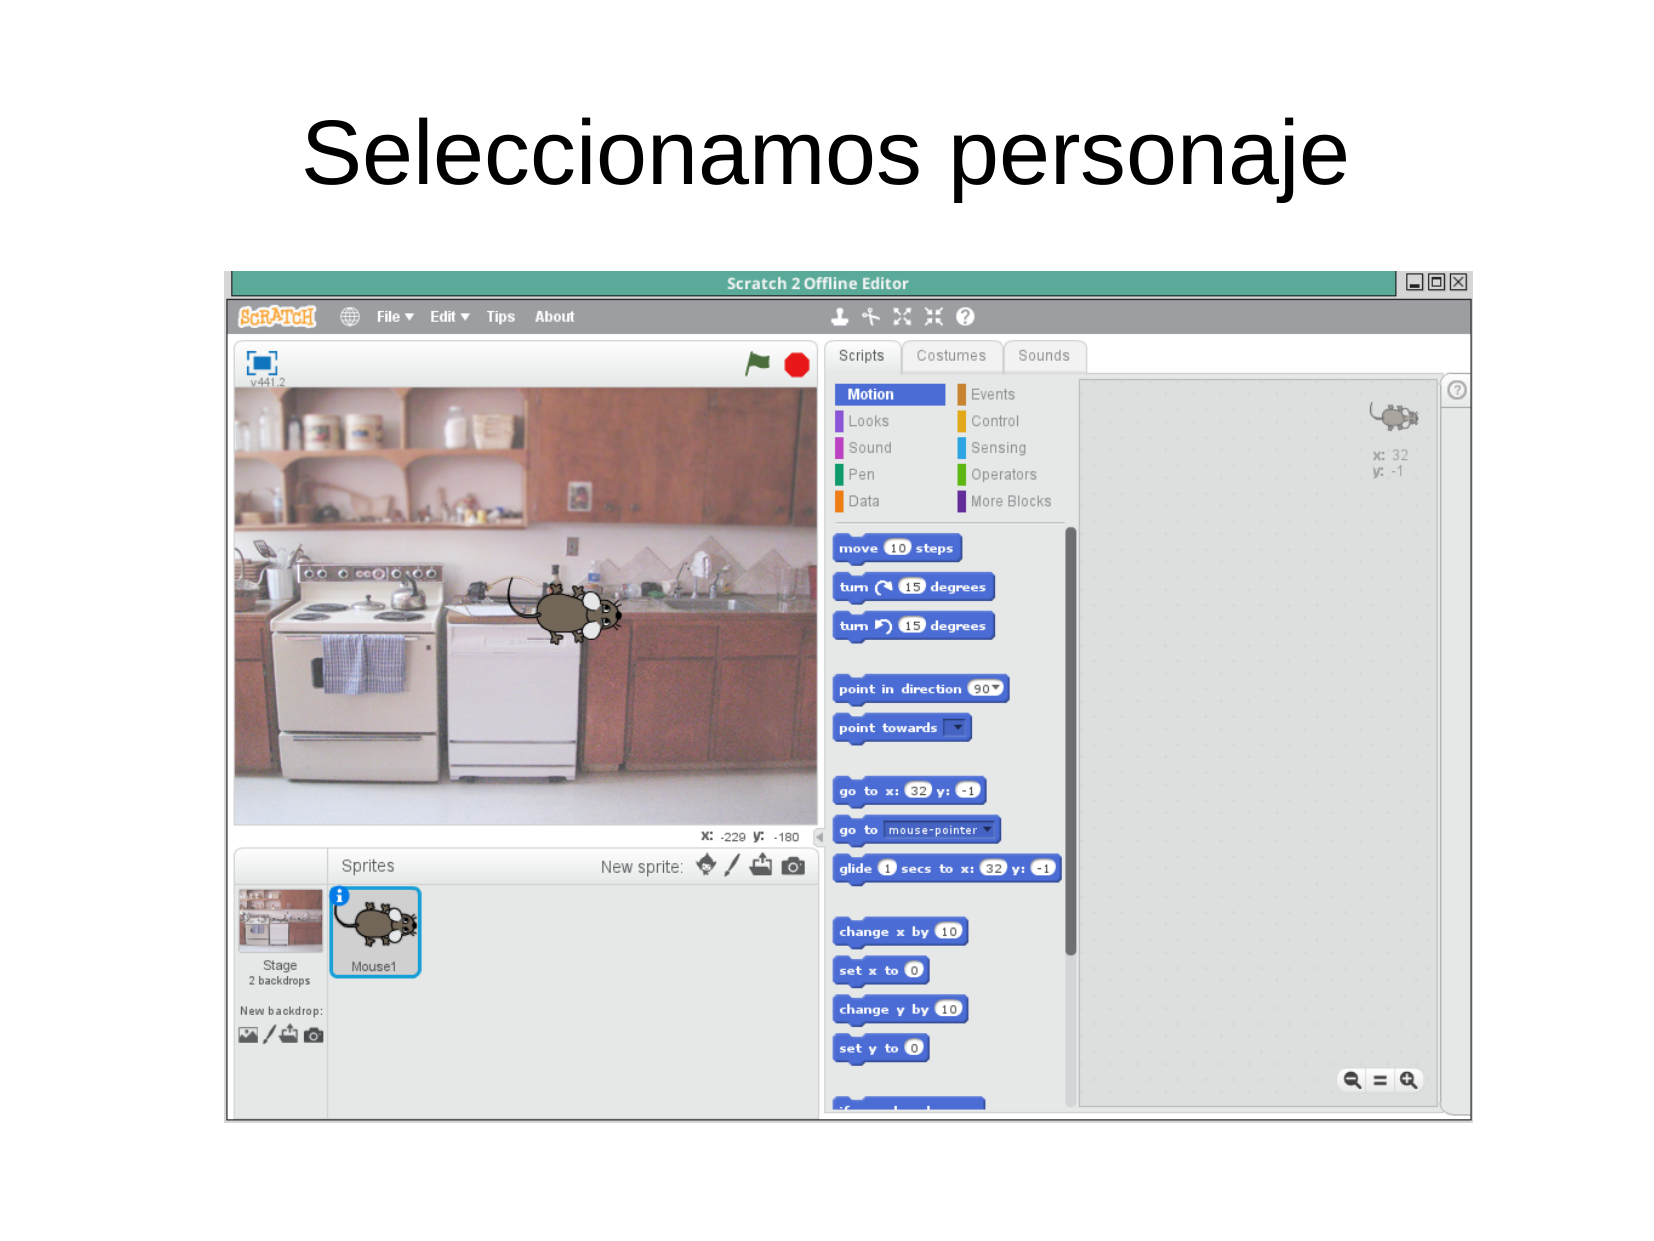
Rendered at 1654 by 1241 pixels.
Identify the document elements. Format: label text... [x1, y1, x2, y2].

title Seleccionamos personaje [82, 49, 1571, 257]
picture [224, 271, 1473, 1123]
